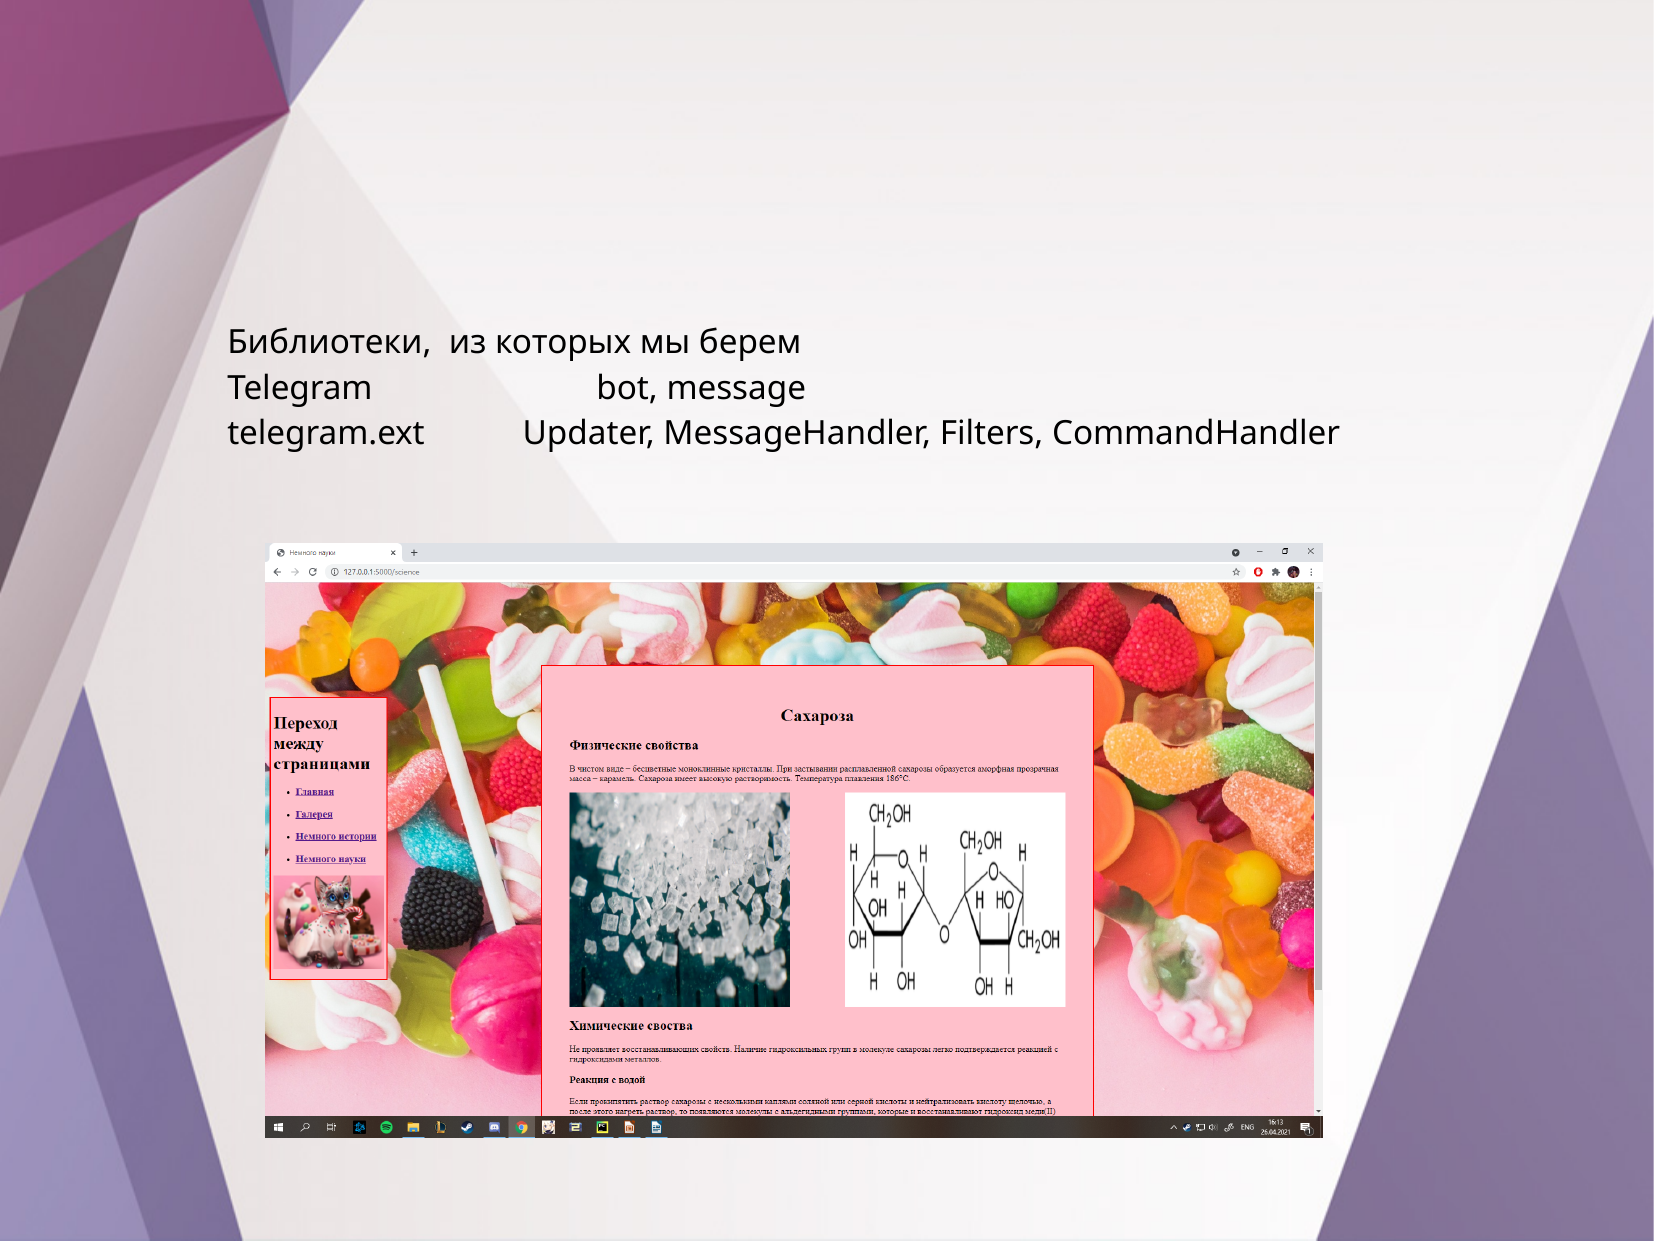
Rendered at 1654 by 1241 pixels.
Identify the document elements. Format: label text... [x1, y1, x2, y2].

text_box Библиотеки, из которых мы берем Telegram bot, message telegram.ext Updater, MessageHandler, Filters, CommandHandler [212, 311, 1654, 497]
picture [0, 0, 1654, 1241]
